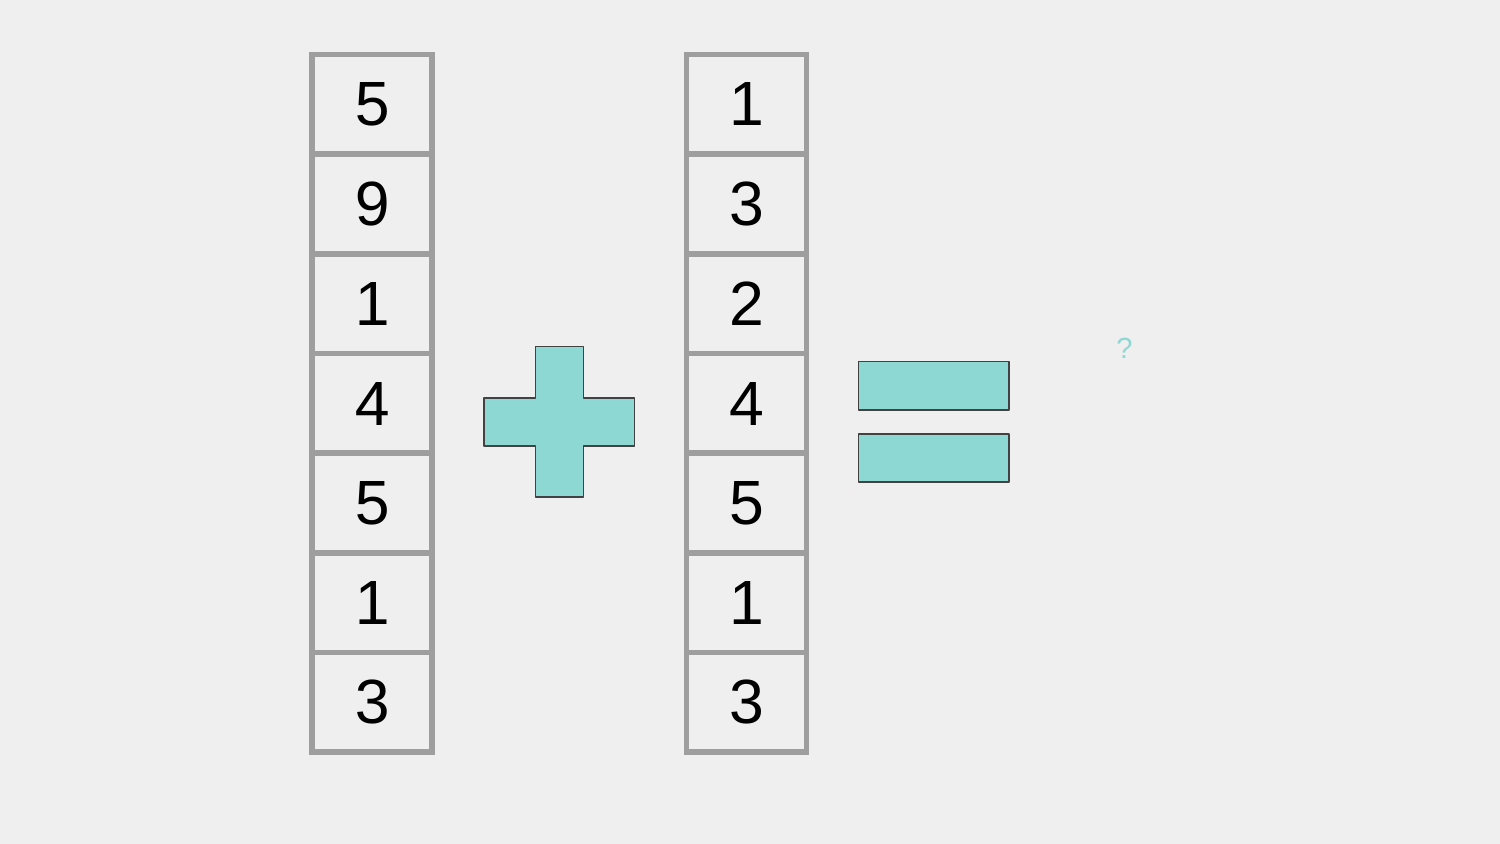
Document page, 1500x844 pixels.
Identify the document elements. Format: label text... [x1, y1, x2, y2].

table_cell 4 [315, 356, 429, 450]
table_cell 5 [689, 456, 804, 550]
table_cell 4 [689, 356, 804, 450]
text_box [858, 433, 1009, 482]
table_header 5 [315, 57, 429, 151]
table_cell 9 [315, 157, 429, 251]
table_header 1 [689, 57, 804, 151]
table_cell 3 [689, 157, 804, 251]
table_cell 1 [315, 556, 429, 650]
text_box ? [1060, 321, 1188, 522]
text_box [858, 361, 1009, 410]
text_box [484, 346, 635, 497]
table_cell 1 [689, 556, 804, 650]
table_cell 1 [315, 257, 429, 351]
table_cell 3 [315, 655, 429, 749]
table_cell 3 [689, 655, 804, 749]
table_cell 2 [689, 257, 804, 351]
table_cell 5 [315, 456, 429, 550]
